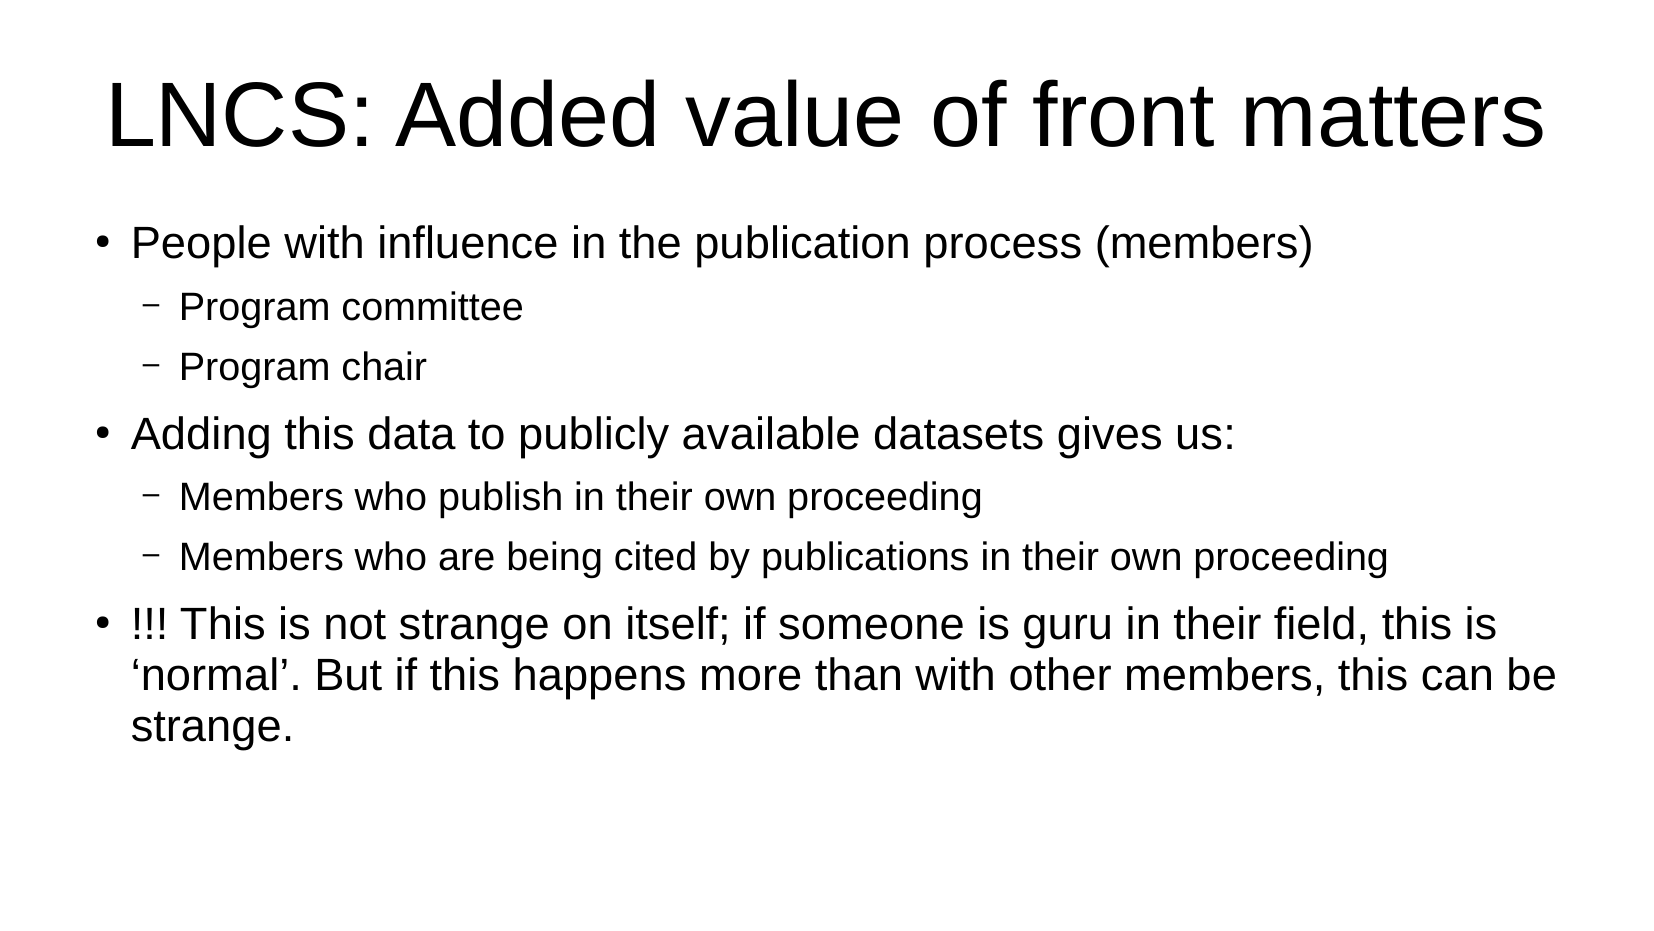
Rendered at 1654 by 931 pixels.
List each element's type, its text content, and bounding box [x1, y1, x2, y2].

list People with influence in the publication process (members) Program committee Program chair Adding this data to publicly available datasets gives us: Members who publish in their own proceeding Members who are being cited by publications in their own proceeding !!! This is not strange on itself; if someone is guru in their field, this is ‘normal’. But if this happens more than with other members, this can be strange. [82, 217, 1571, 758]
title LNCS: Added value of front matters [82, 37, 1571, 193]
